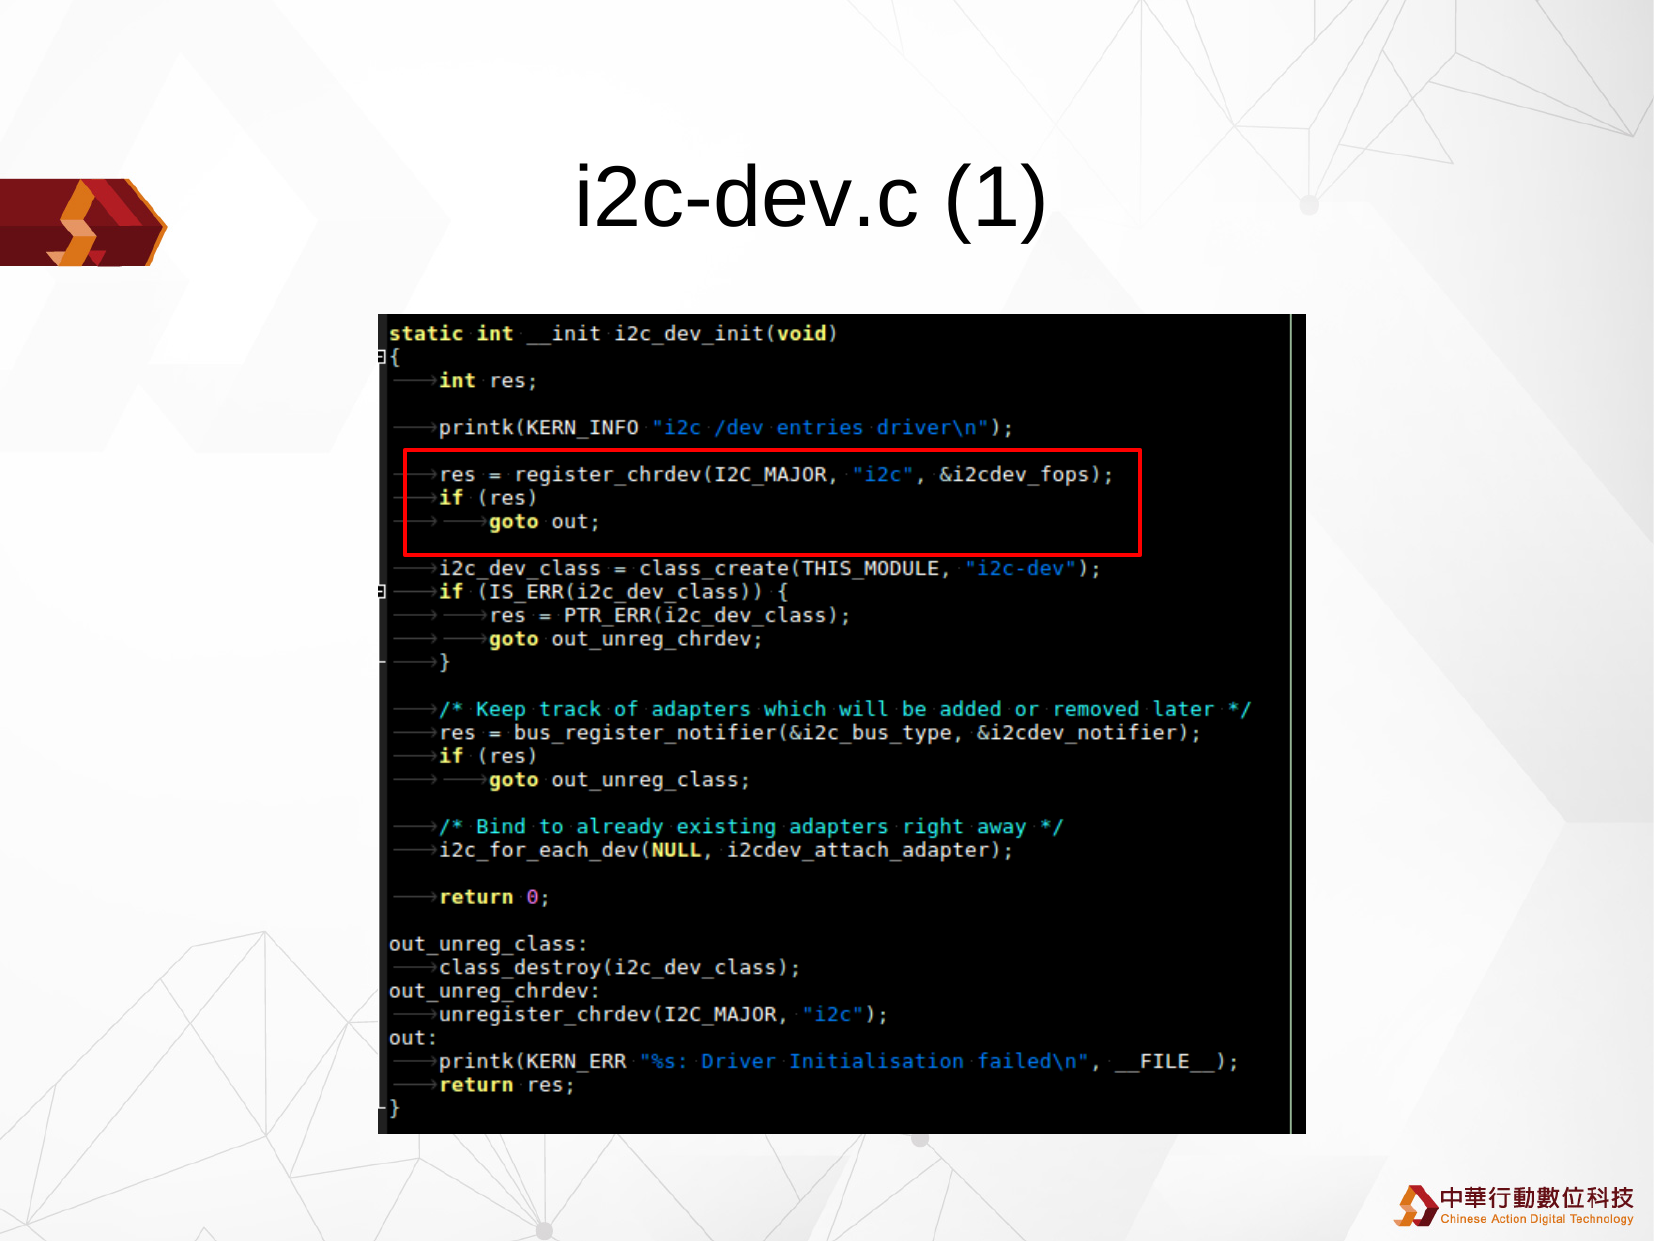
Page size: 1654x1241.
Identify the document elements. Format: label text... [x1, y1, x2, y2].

title i2c-dev.c (1) [118, 112, 1506, 281]
picture [0, 0, 1654, 1241]
